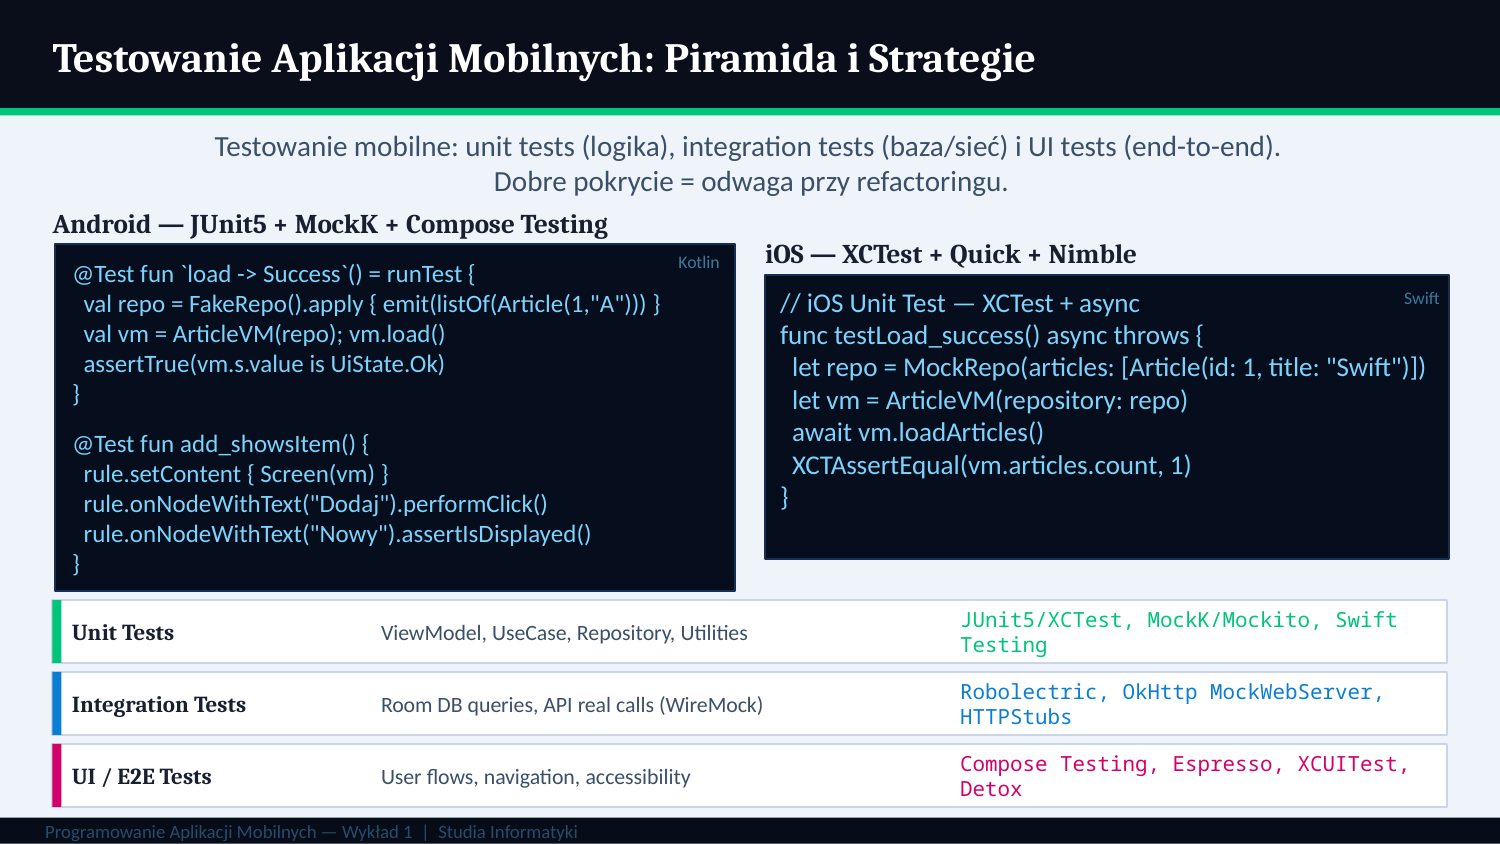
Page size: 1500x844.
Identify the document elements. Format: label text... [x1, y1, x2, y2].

text_box Unit Tests [71, 615, 372, 648]
text_box [0, 0, 1500, 116]
text_box JUnit5/XCTest, MockK/Mockito, Swift Testing [959, 615, 1440, 648]
text_box Testowanie mobilne: unit tests (logika), integration tests (baza/sieć) i UI tests (end-to-end). Dobre pokrycie = odwaga przy refactoringu. [59, 142, 1445, 183]
text_box [54, 243, 735, 591]
text_box @Test fun `load -> Success`() = runTest { val repo = FakeRepo().apply { emit(listOf(Article(1,"A"))) } val vm = ArticleVM(repo); vm.load() assertTrue(vm.s.value is UiState.Ok) } @Test fun add_showsItem() { rule.setContent { Screen(vm) } rule.onNodeWithText("Dodaj").performClick() rule.onNodeWithText("Nowy").assertIsDisplayed() } [71, 257, 721, 591]
text_box iOS — XCTest + Quick + Nimble [764, 231, 1455, 274]
text_box Room DB queries, API real calls (WireMock) [380, 686, 951, 720]
text_box Android — JUnit5 + MockK + Compose Testing [52, 201, 735, 244]
text_box [52, 600, 1448, 663]
text_box [765, 275, 1450, 560]
text_box [52, 671, 1448, 735]
text_box User flows, navigation, accessibility [380, 758, 951, 792]
text_box Kotlin [569, 248, 720, 257]
text_box Programowanie Aplikacji Mobilnych — Wykład 1 | Studia Informatyki [44, 818, 1455, 843]
text_box ViewModel, UseCase, Repository, Utilities [380, 615, 951, 648]
text_box Integration Tests [71, 686, 372, 720]
text_box [0, 817, 1500, 844]
text_box // iOS Unit Test — XCTest + async func testLoad_success() async throws { let repo = MockRepo(articles: [Article(id: 1, title: "Swift")]) let vm = ArticleVM(repository: repo) await vm.loadArticles() XCTAssertEqual(vm.articles.count, 1) } [780, 284, 1443, 462]
text_box [52, 743, 1448, 807]
text_box Testowanie Aplikacji Mobilnych: Piramida i Strategie [52, 8, 1448, 102]
text_box Robolectric, OkHttp MockWebServer, HTTPStubs [959, 686, 1440, 720]
text_box Compose Testing, Espresso, XCUITest, Detox [959, 758, 1440, 792]
text_box UI / E2E Tests [71, 758, 372, 792]
